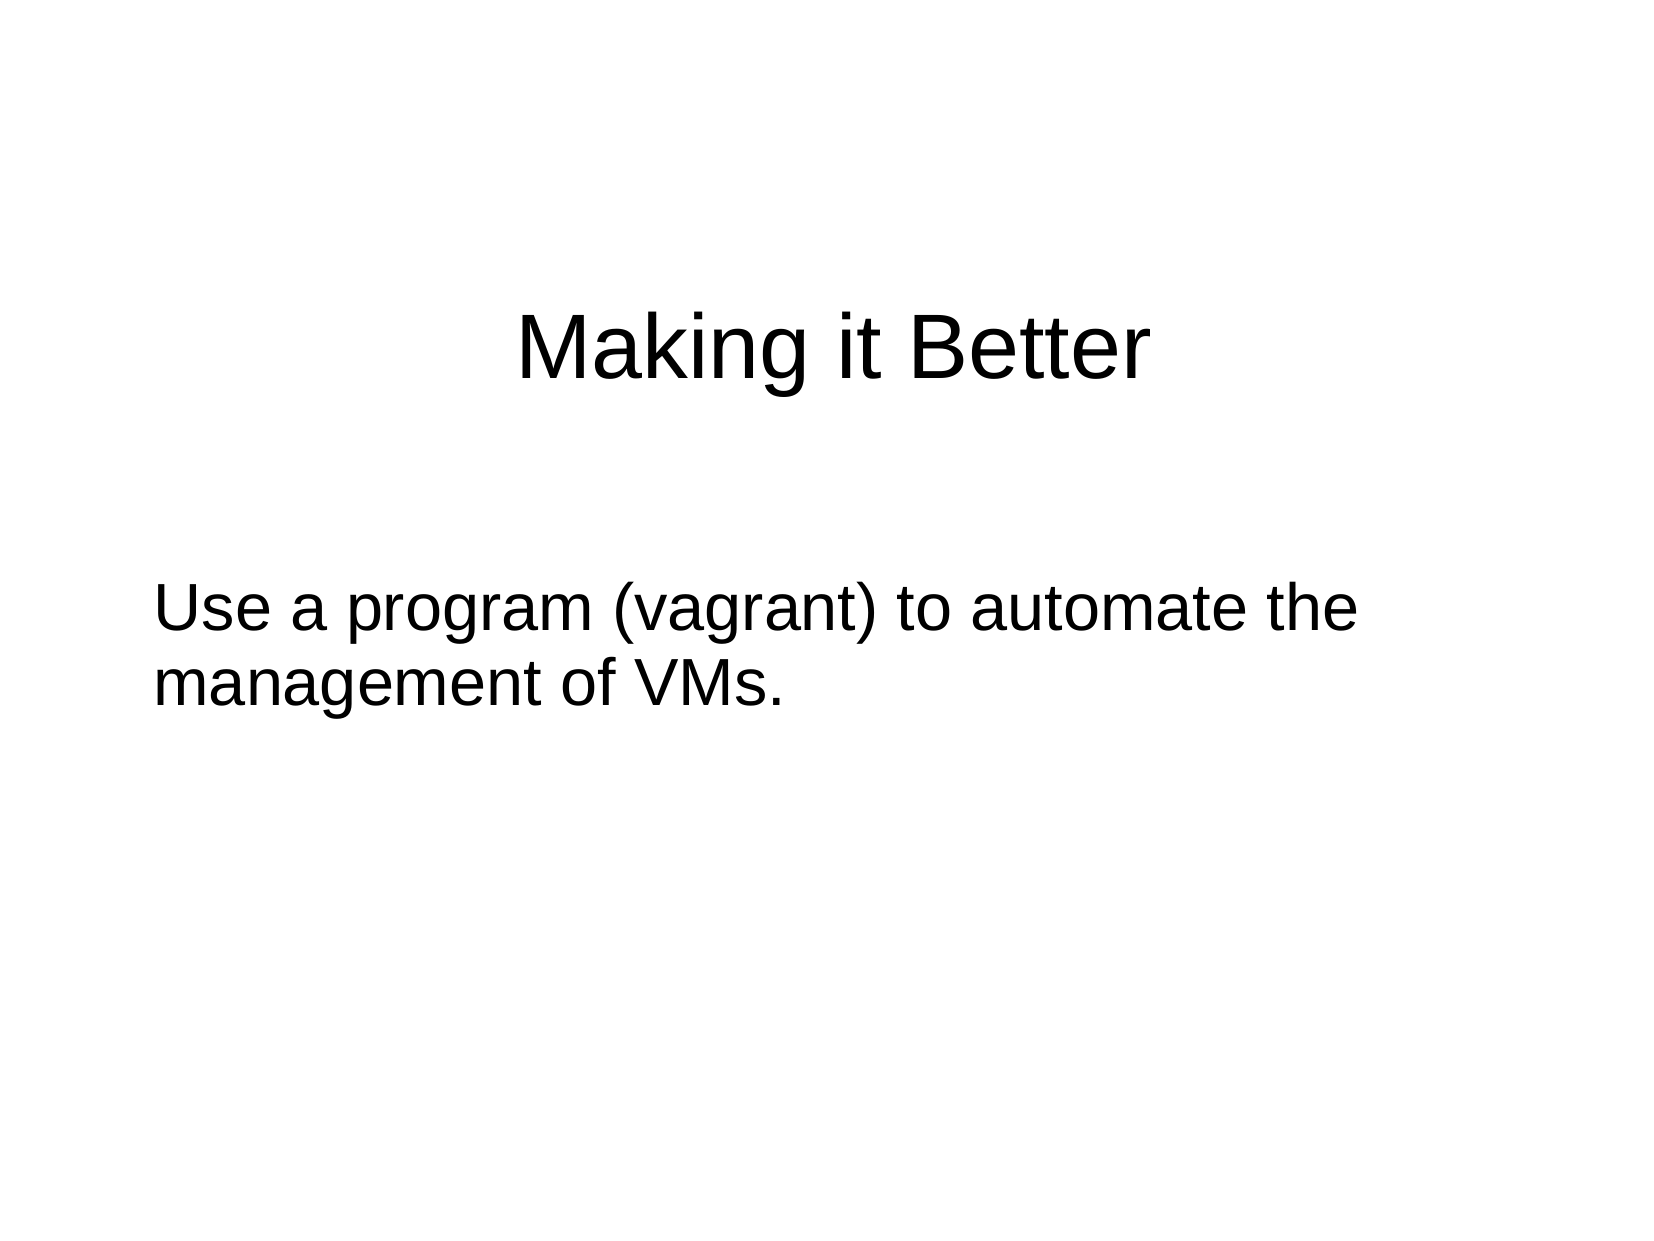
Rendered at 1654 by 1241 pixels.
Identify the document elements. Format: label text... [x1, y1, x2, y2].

list Use a program (vagrant) to automate the management of VMs. [82, 570, 1571, 1010]
title Making it Better [90, 242, 1579, 451]
